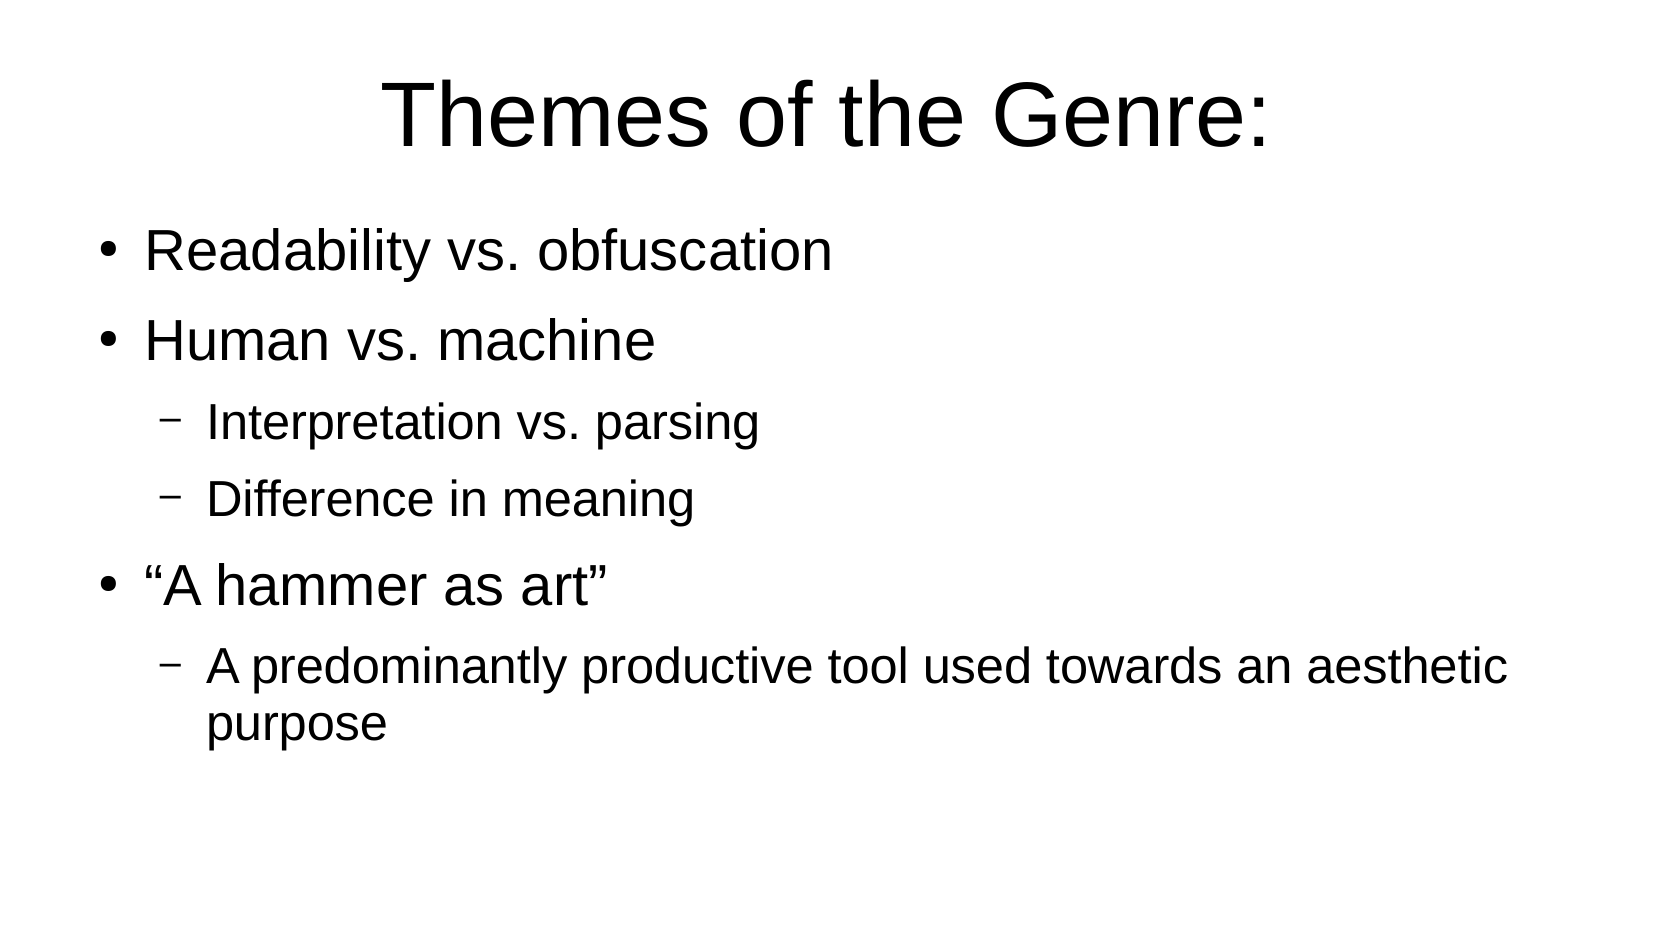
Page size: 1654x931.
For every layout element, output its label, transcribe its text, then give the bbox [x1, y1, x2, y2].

list Readability vs. obfuscation Human vs. machine Interpretation vs. parsing Difference in meaning “A hammer as art” A predominantly productive tool used towards an aesthetic purpose [82, 217, 1571, 758]
title Themes of the Genre: [82, 37, 1571, 193]
